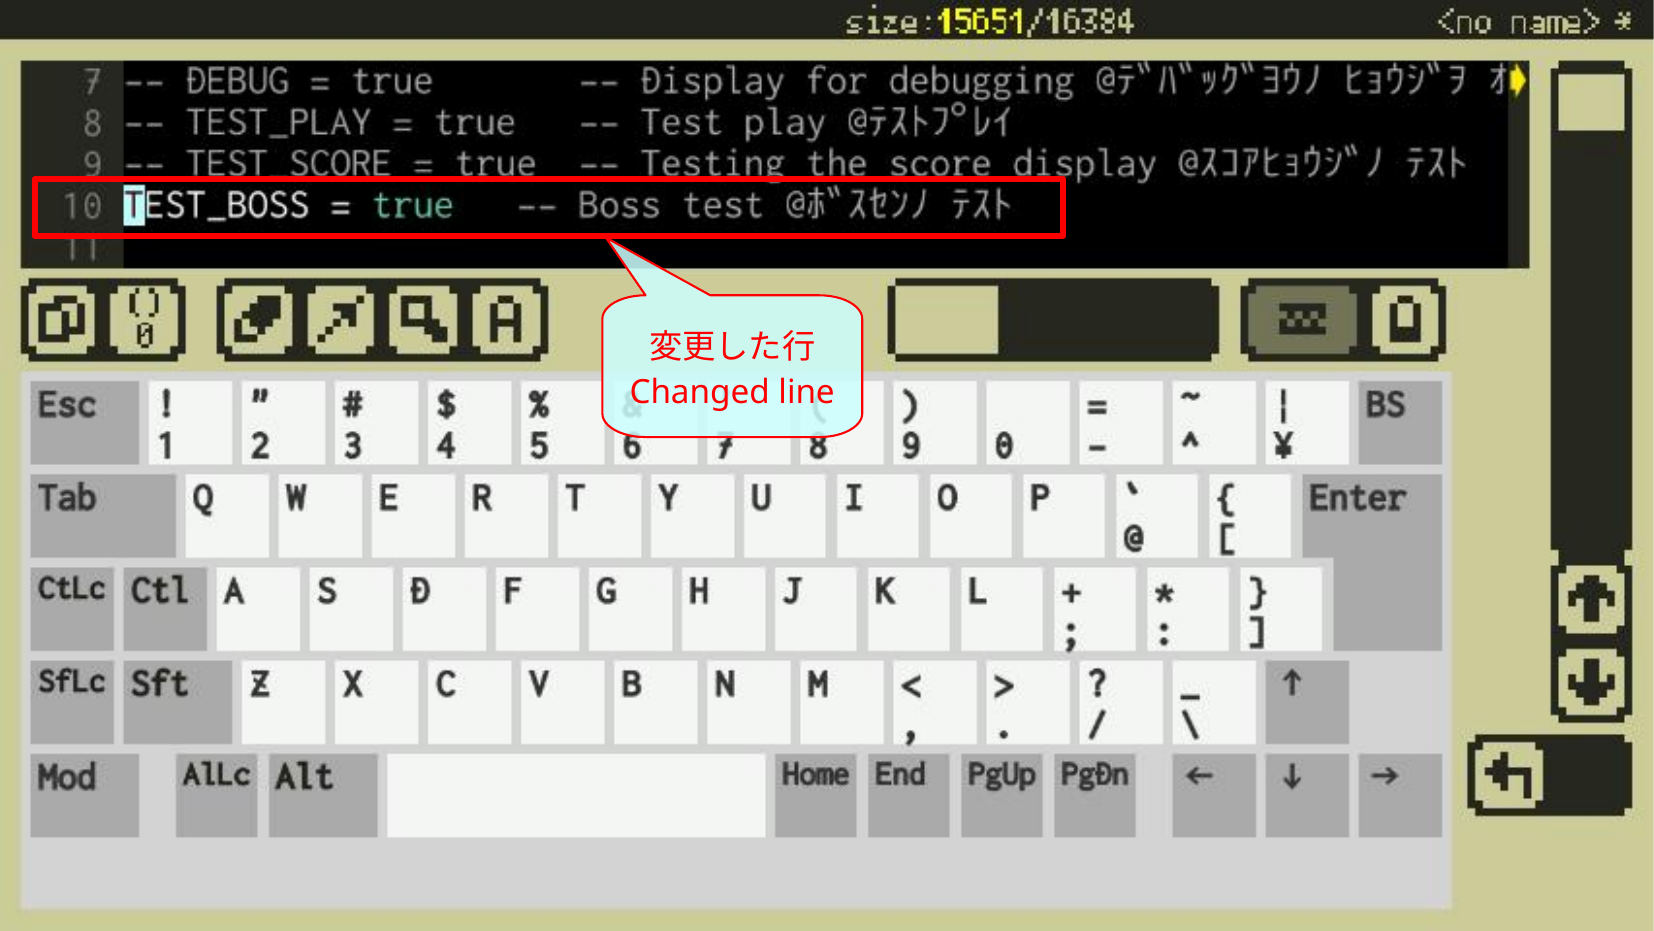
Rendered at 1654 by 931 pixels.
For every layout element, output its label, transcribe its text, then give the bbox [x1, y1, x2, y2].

text_box 変更した行 Changed line [602, 237, 863, 438]
text_box [34, 179, 1063, 237]
picture [0, 0, 1654, 931]
